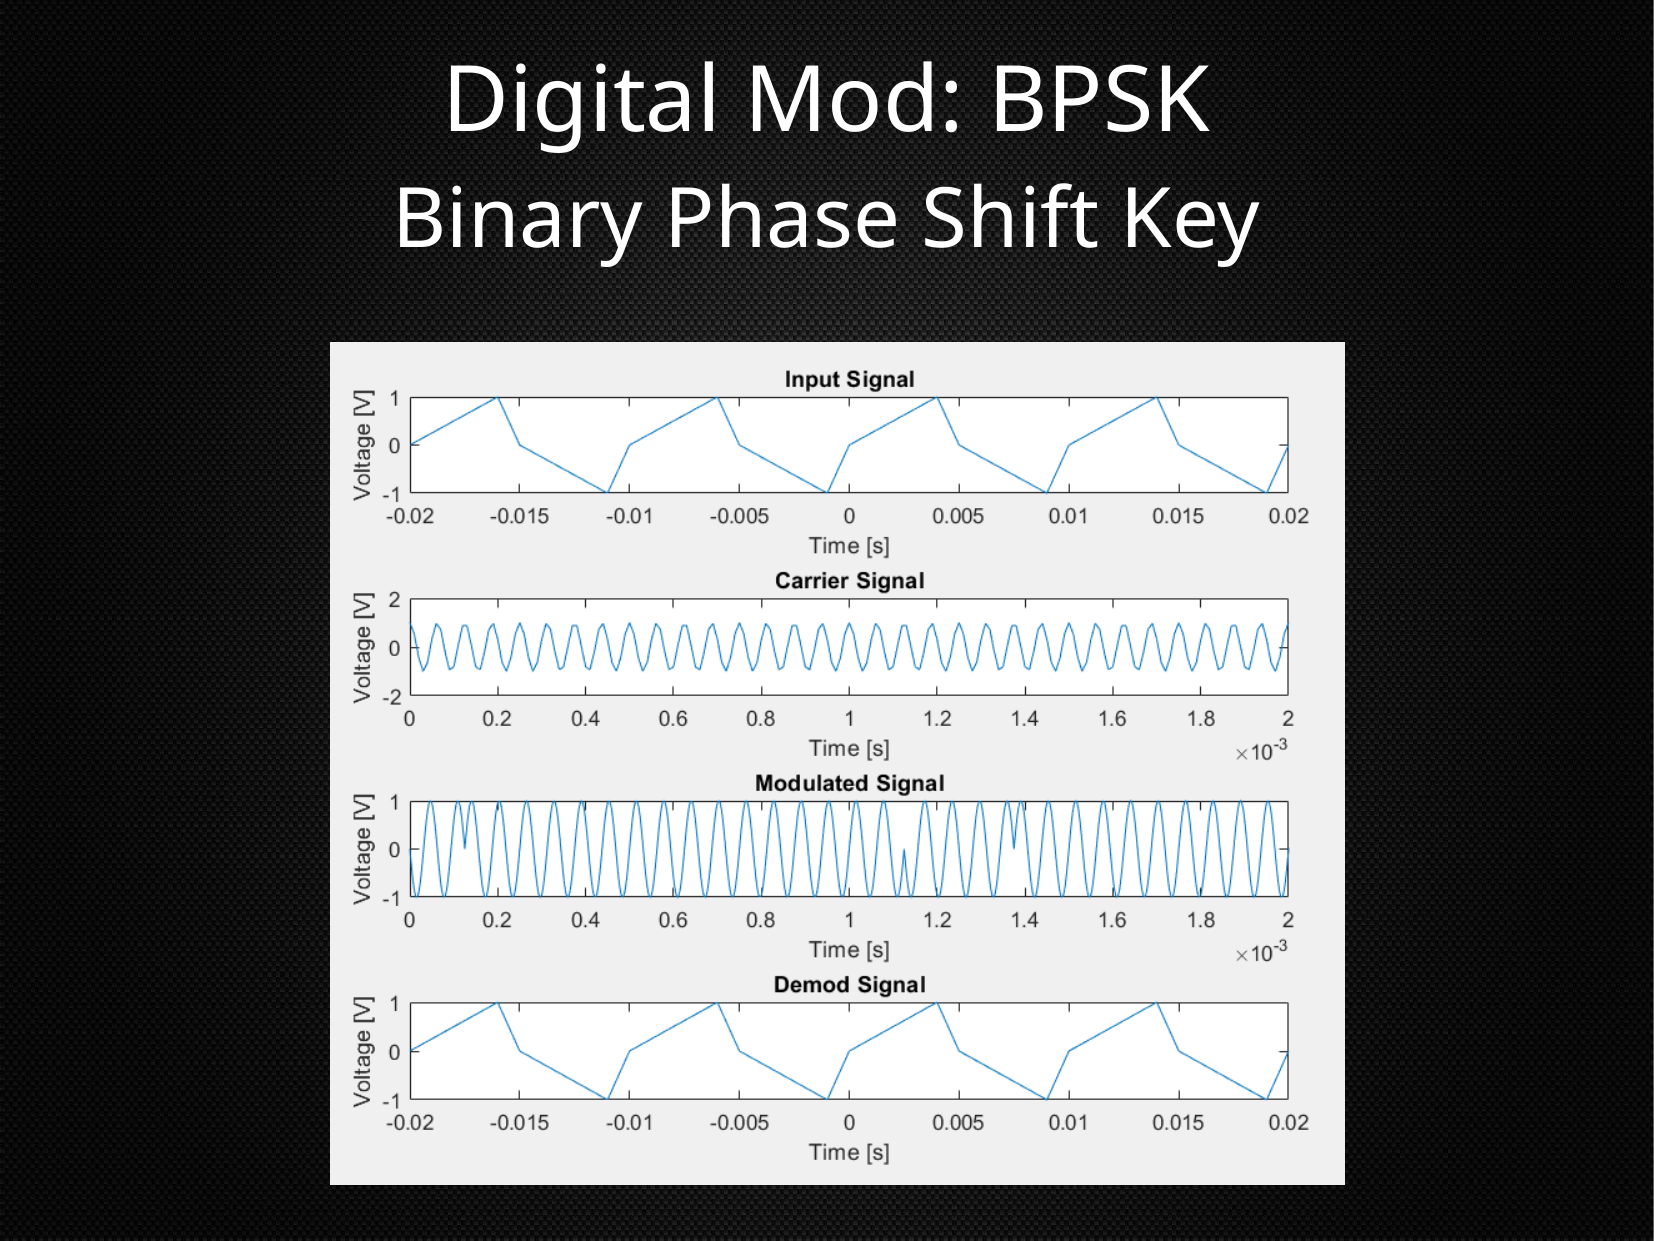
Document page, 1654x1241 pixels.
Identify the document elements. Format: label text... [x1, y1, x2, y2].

title Digital Mod: BPSK Binary Phase Shift Key [82, 18, 1571, 288]
picture [0, 0, 1654, 1241]
